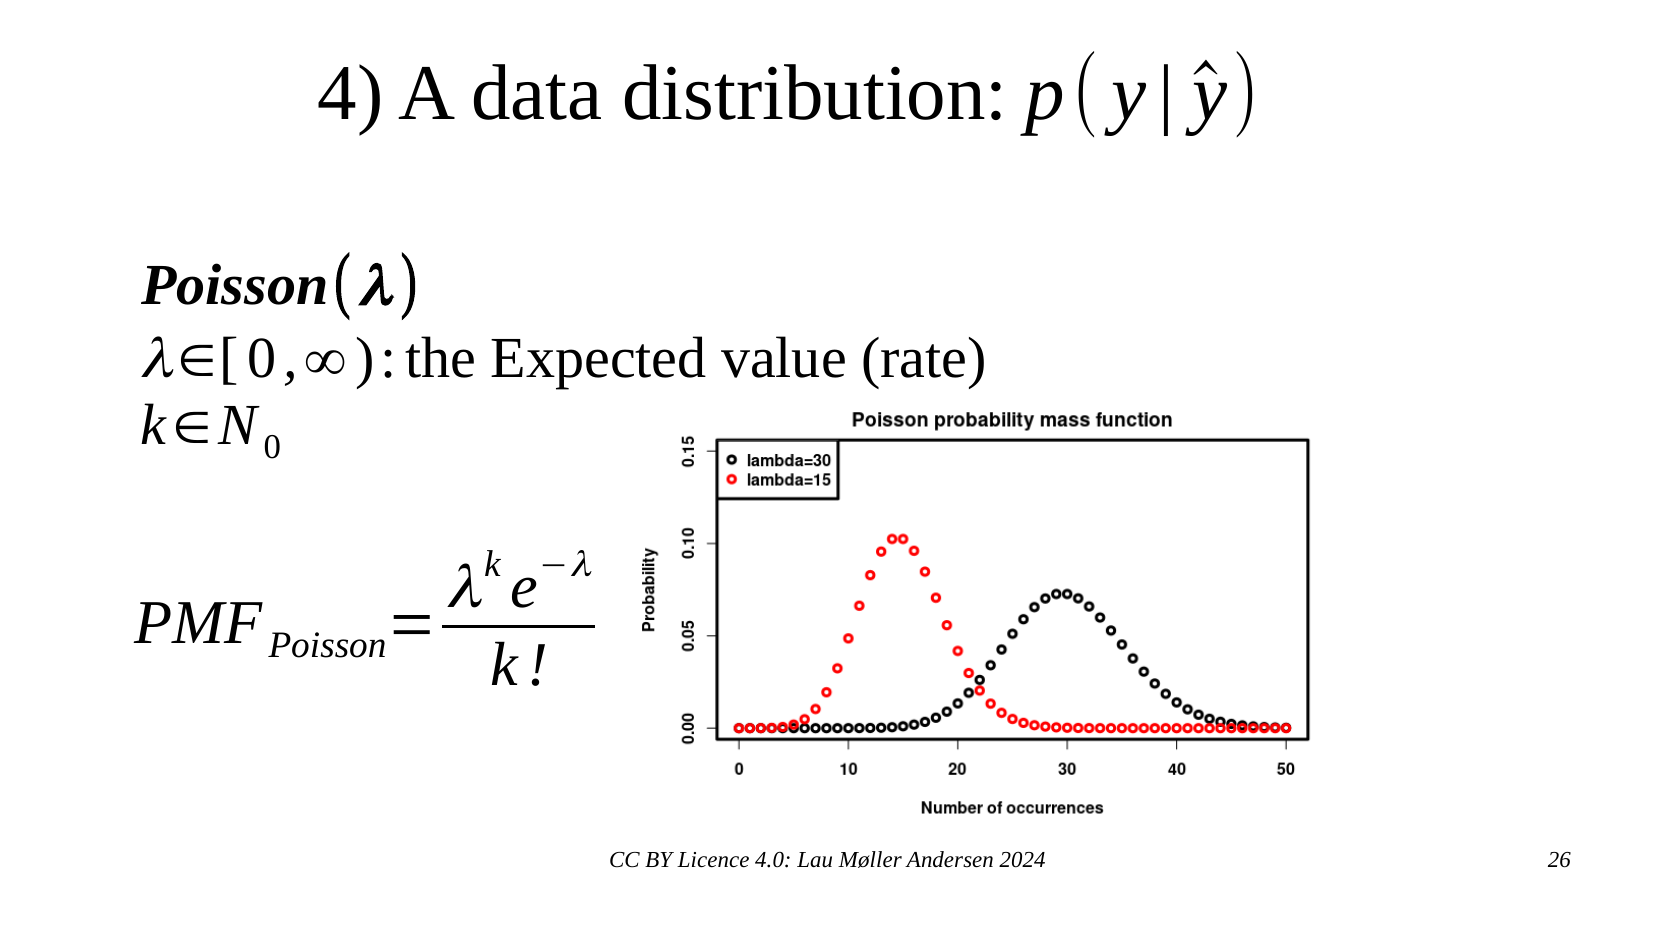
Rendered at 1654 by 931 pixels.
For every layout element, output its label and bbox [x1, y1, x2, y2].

chart [124, 543, 605, 700]
chart [310, 47, 1265, 143]
chart [132, 248, 993, 467]
picture [637, 399, 1349, 839]
